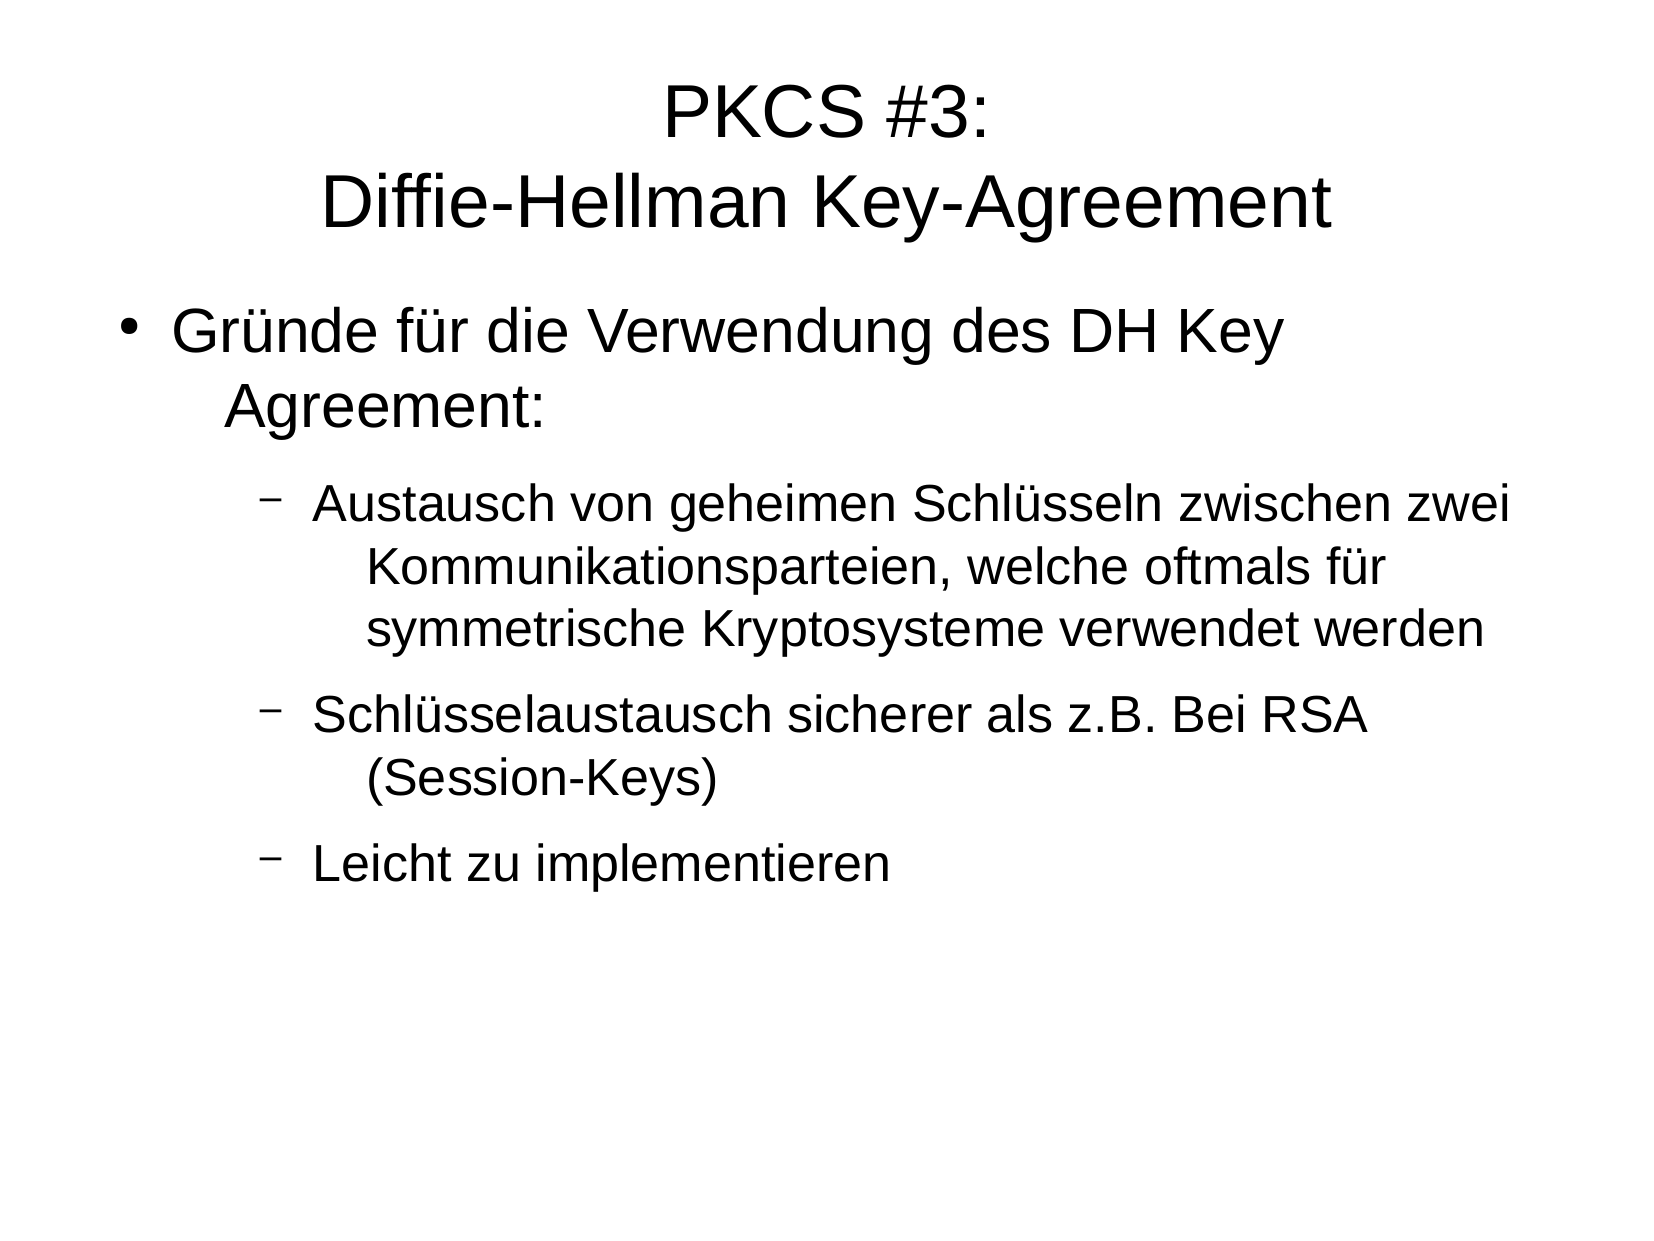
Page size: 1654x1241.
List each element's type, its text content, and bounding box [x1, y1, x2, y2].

text_box Gründe für die Verwendung des DH Key Agreement: Austausch von geheimen Schlüsseln zwischen zwei Kommunikationsparteien, welche oftmals für symmetrische Kryptosysteme verwendet werden Schlüsselaustausch sicherer als z.B. Bei RSA (Session-Keys) Leicht zu implementieren [82, 290, 1571, 1010]
text_box PKCS #3: Diffie-Hellman Key-Agreement [82, 49, 1571, 257]
